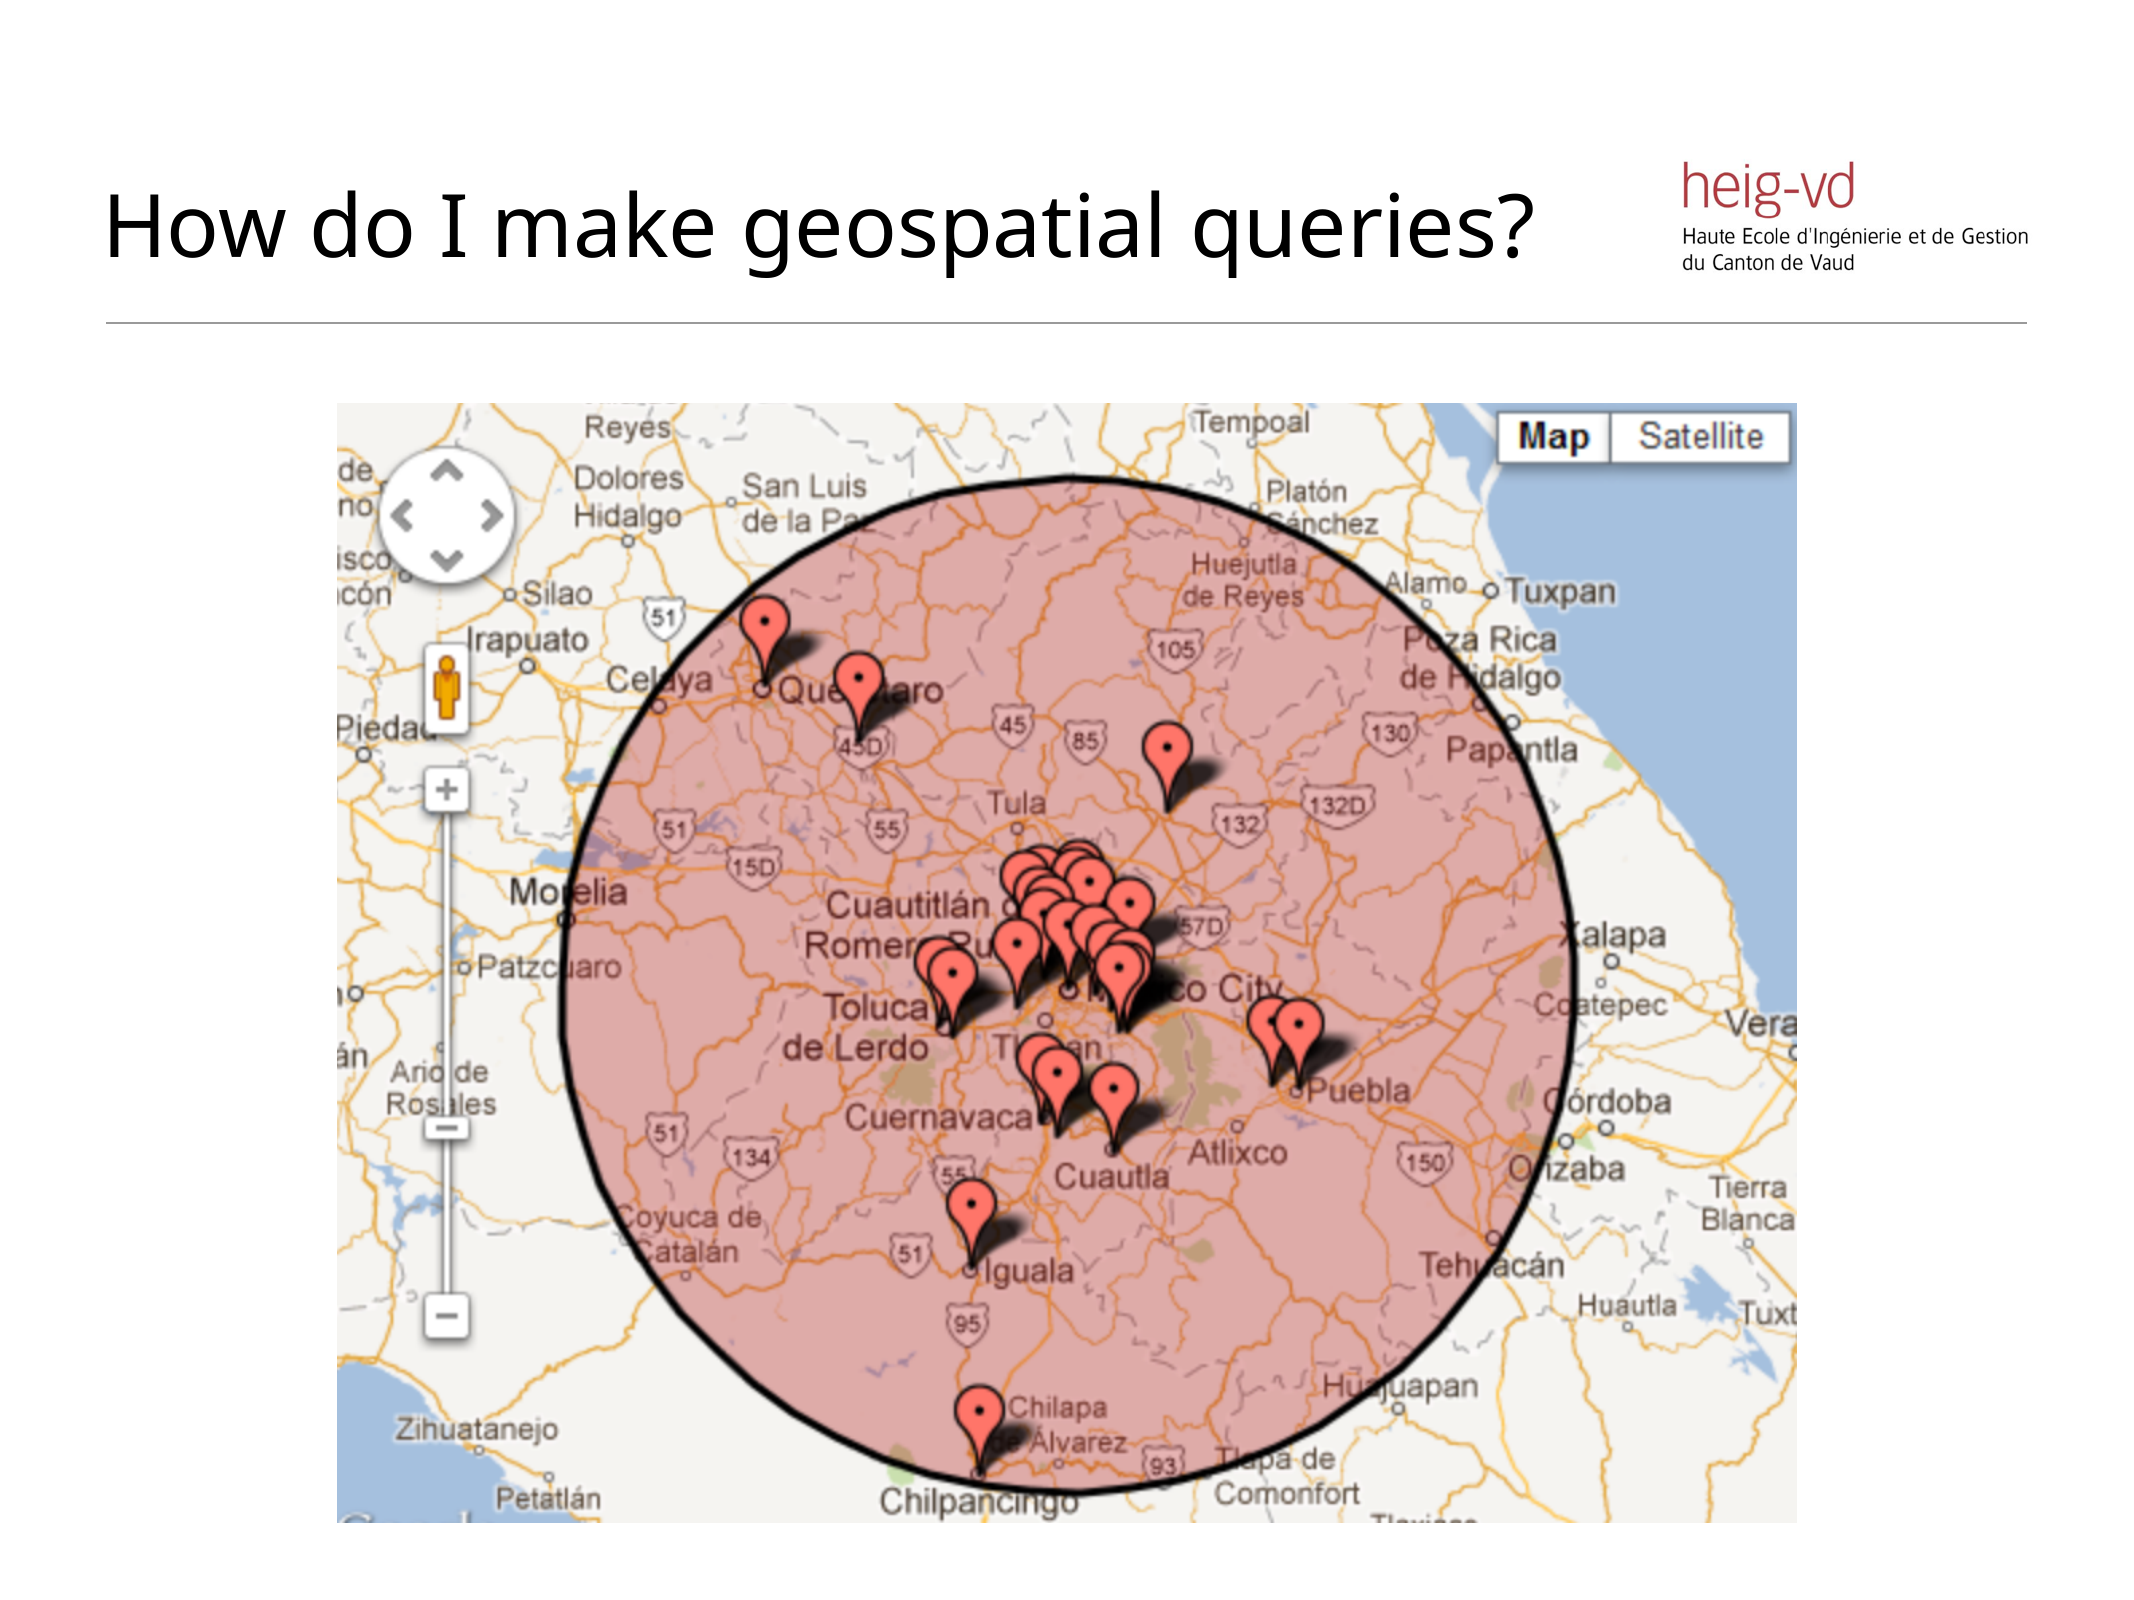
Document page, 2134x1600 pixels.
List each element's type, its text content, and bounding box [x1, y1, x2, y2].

picture [337, 403, 1797, 1523]
title How do I make geospatial queries? [93, 54, 2040, 284]
